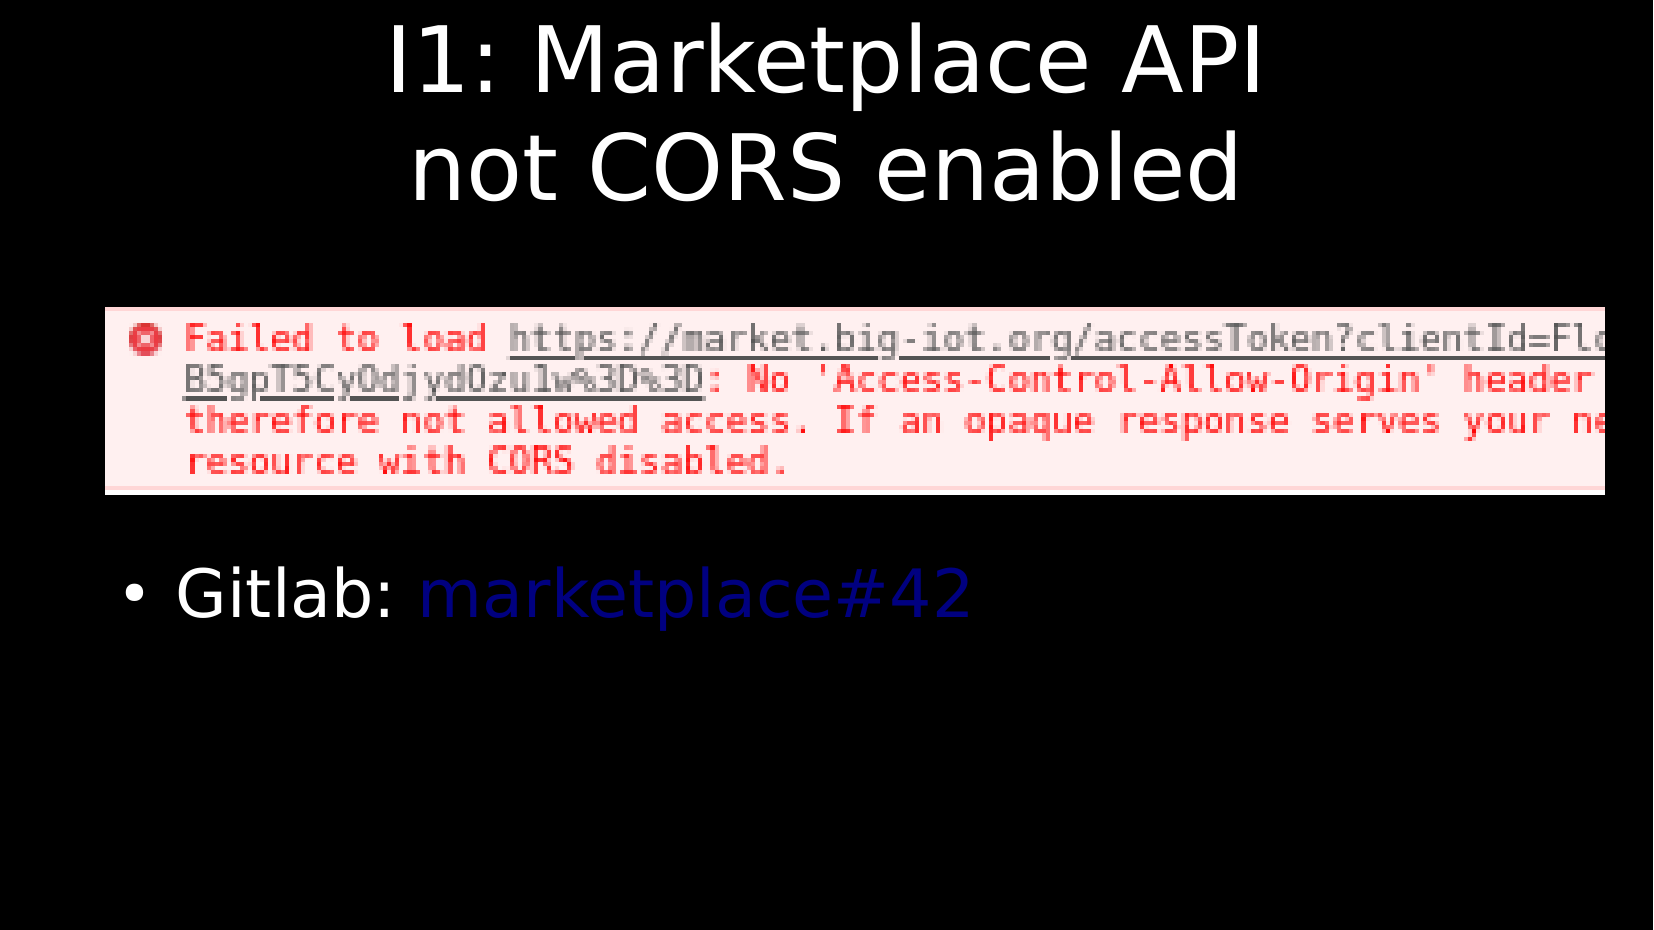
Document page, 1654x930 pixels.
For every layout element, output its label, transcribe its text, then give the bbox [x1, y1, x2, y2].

list Gitlab: marketplace#42 [105, 555, 1593, 833]
picture [105, 307, 1605, 495]
title I1: Marketplace API not CORS enabled [82, 7, 1571, 222]
